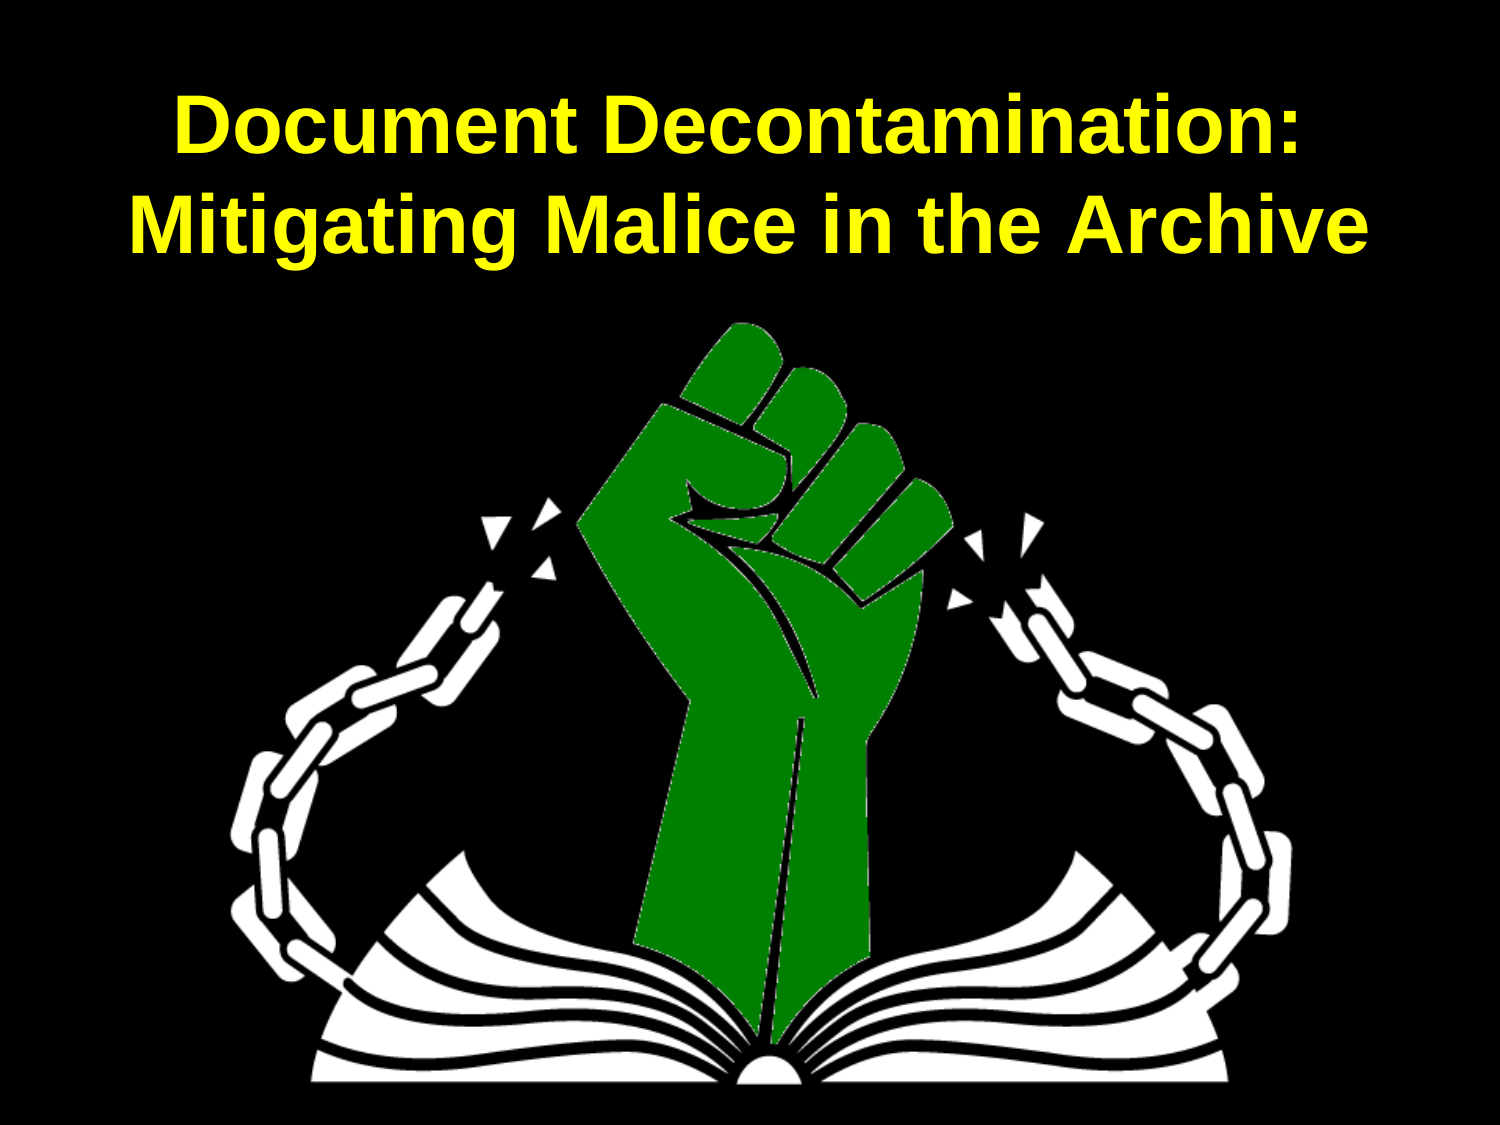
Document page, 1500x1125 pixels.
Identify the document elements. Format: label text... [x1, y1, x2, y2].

picture [225, 315, 1296, 1088]
title Document Decontamination: Mitigating Malice in the Archive [112, 49, 1388, 292]
